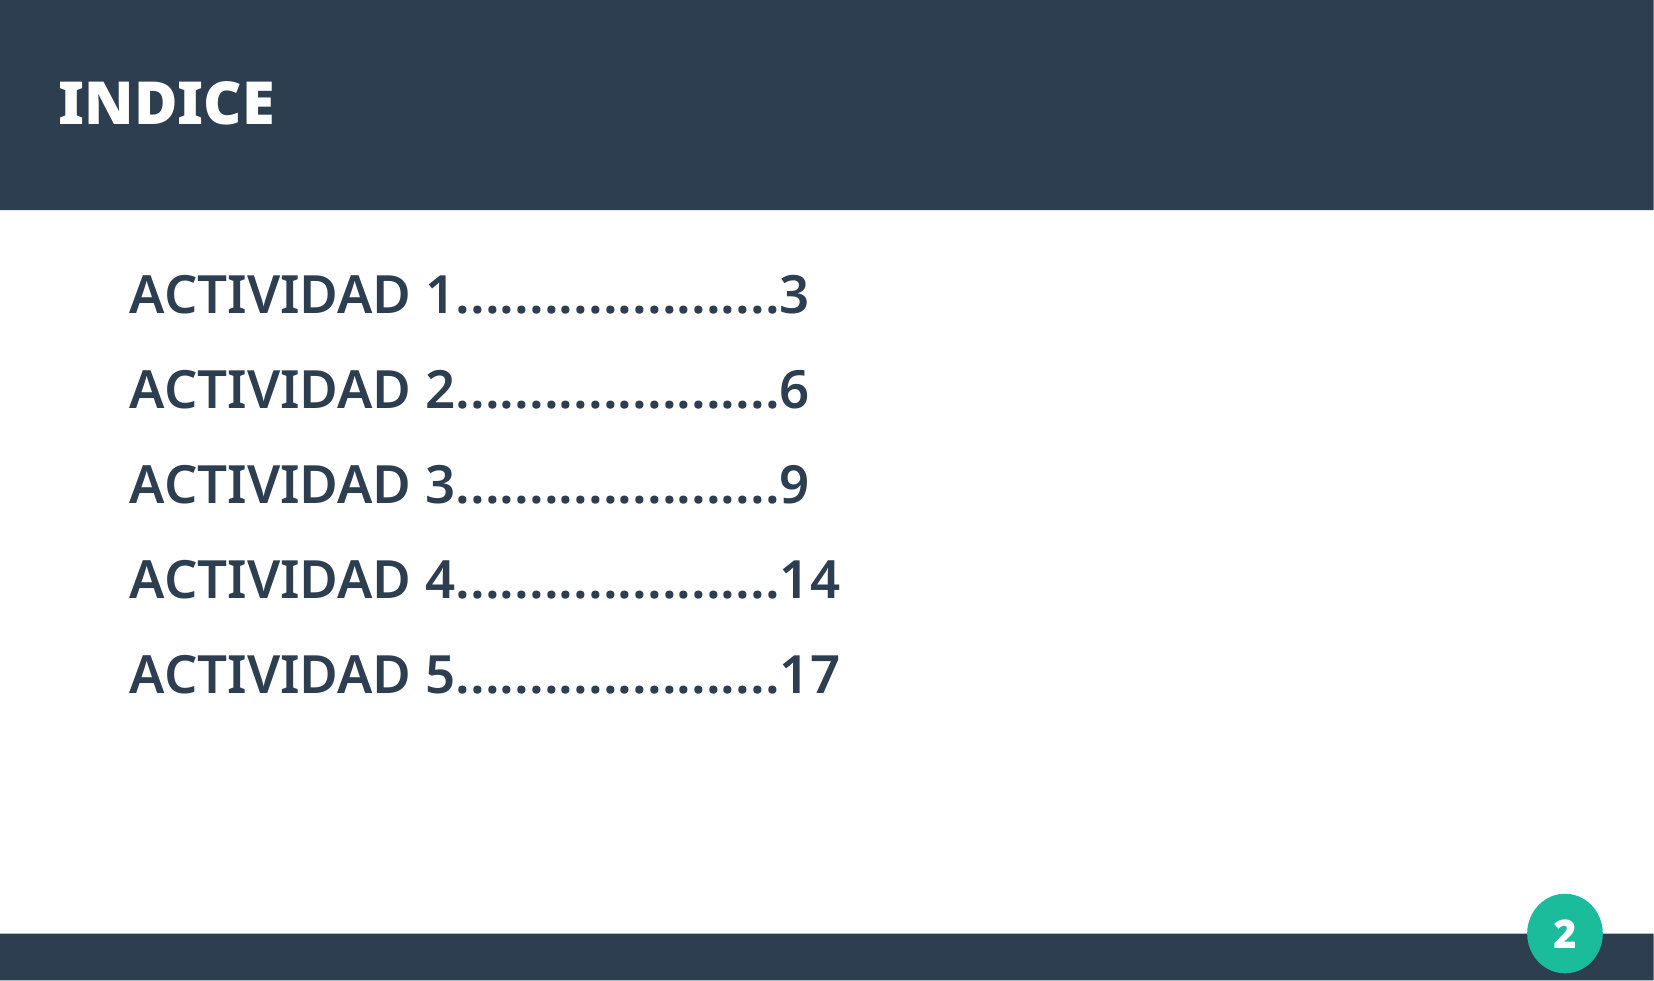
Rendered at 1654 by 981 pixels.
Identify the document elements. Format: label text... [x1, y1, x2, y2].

title INDICE [59, 38, 1595, 164]
list ACTIVIDAD 1......................3 ACTIVIDAD 2......................6 ACTIVIDAD 3......................9 ACTIVIDAD 4......................14 ACTIVIDAD 5......................17 [59, 256, 1595, 911]
